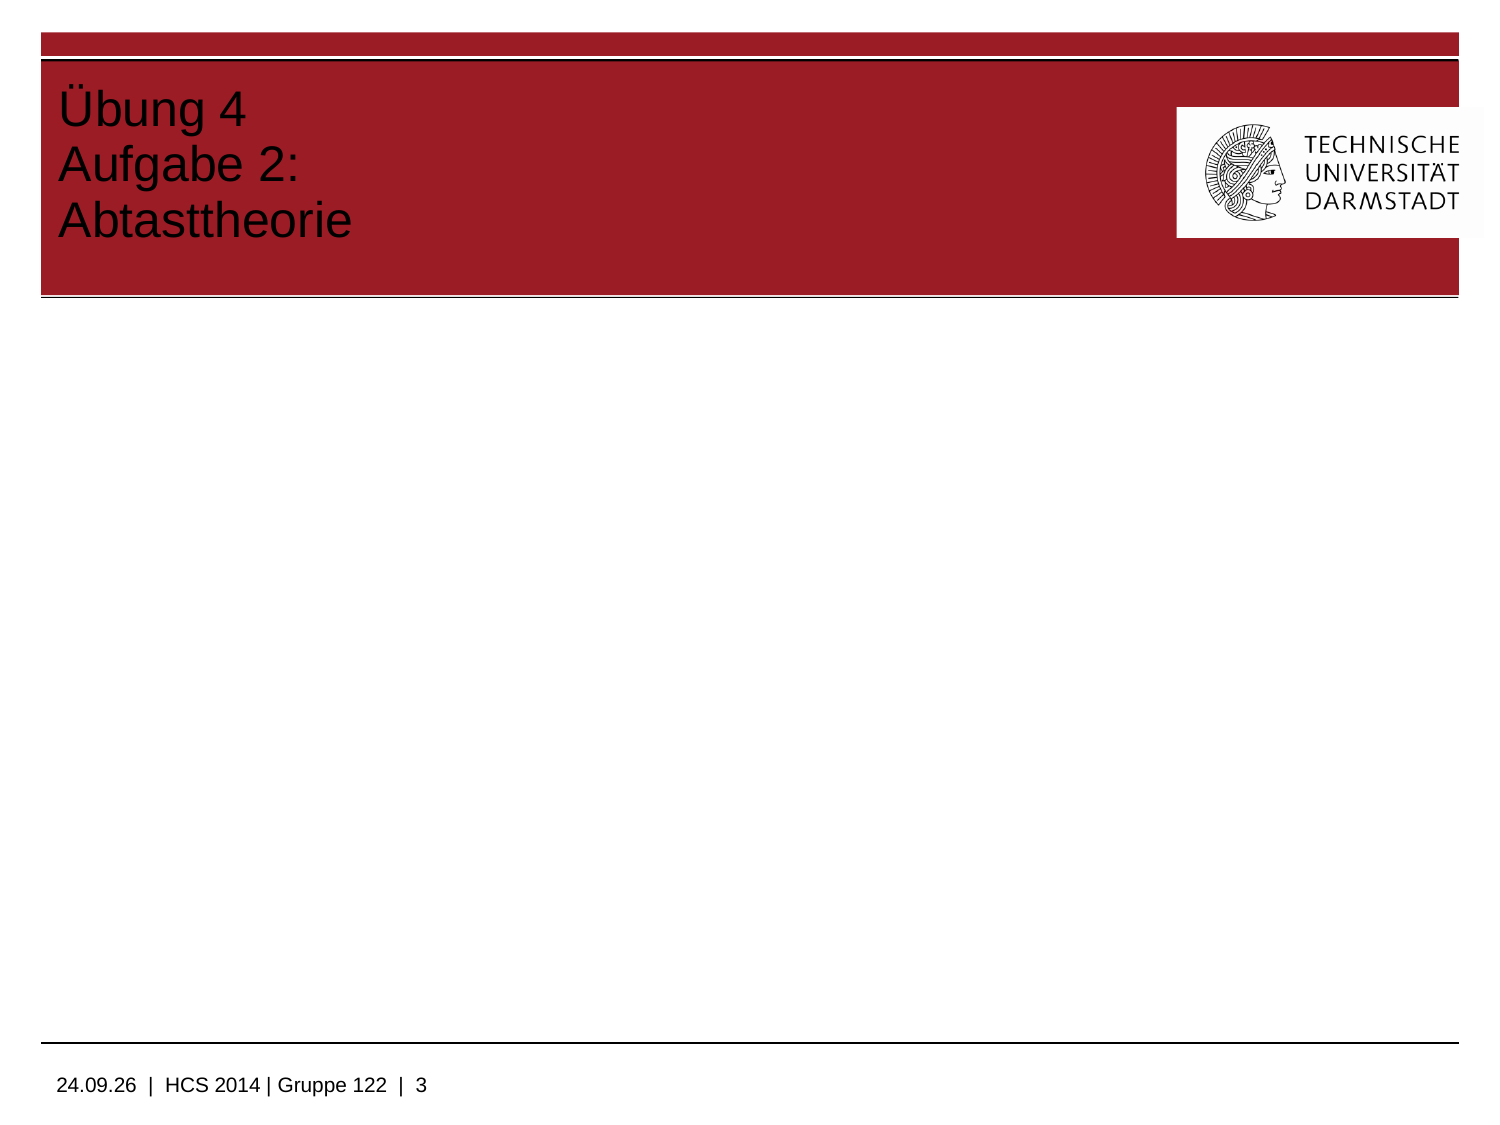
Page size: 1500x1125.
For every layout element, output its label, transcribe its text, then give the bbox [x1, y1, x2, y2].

title Übung 4 Aufgabe 2: Abtasttheorie [59, 80, 1149, 249]
picture [1176, 107, 1484, 238]
